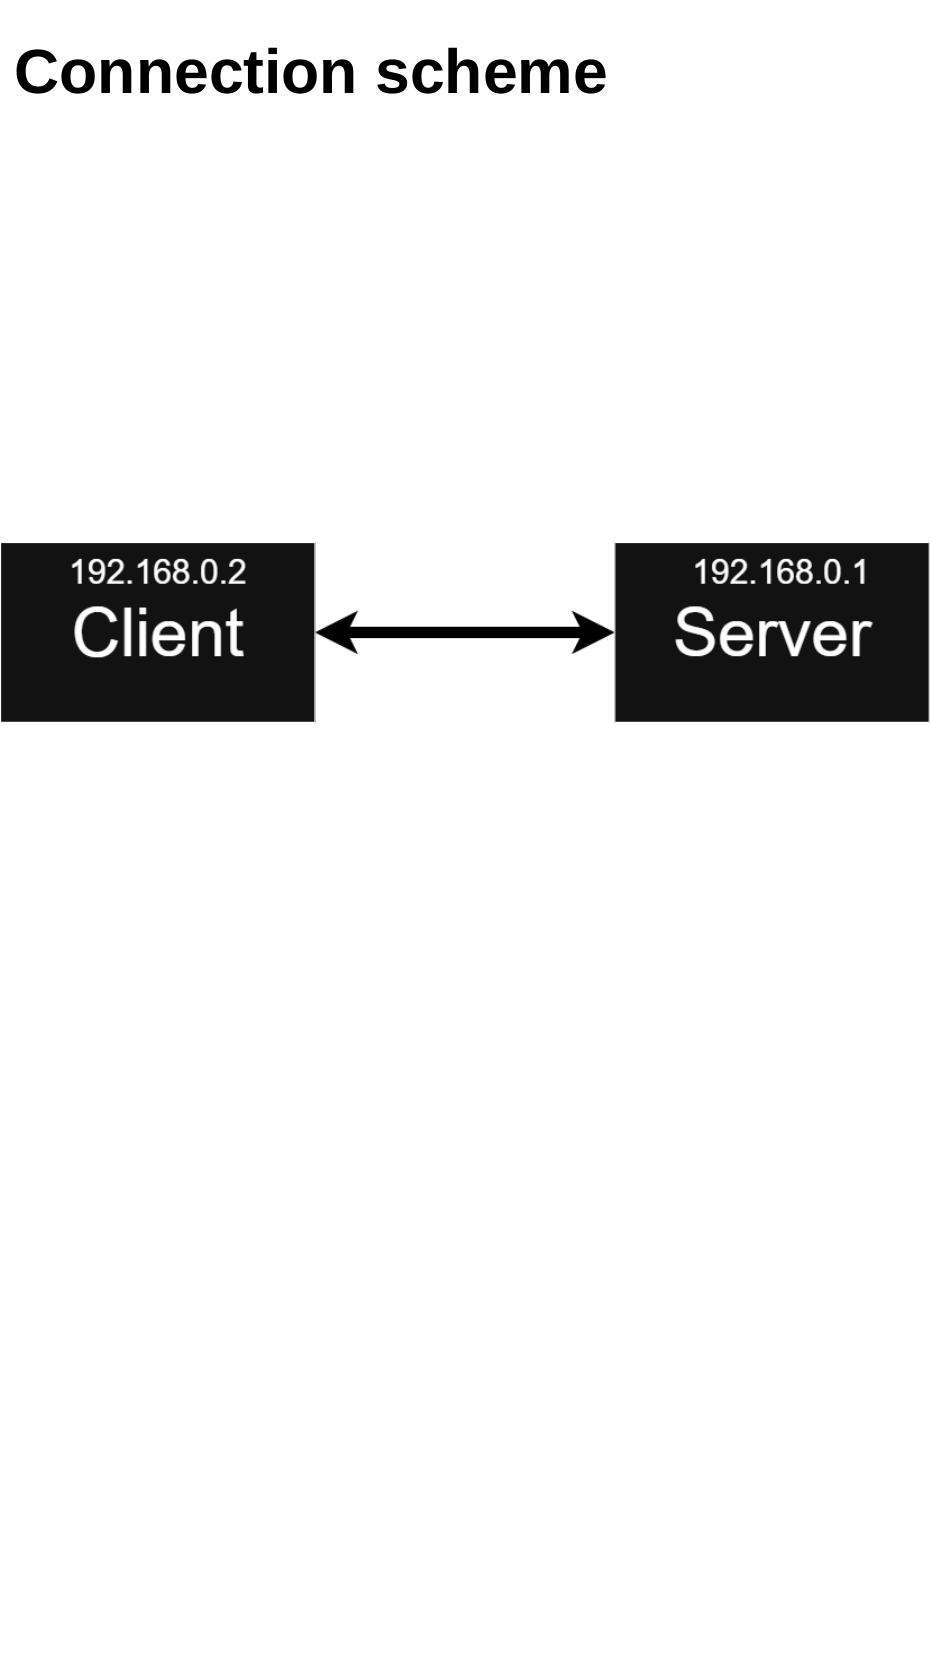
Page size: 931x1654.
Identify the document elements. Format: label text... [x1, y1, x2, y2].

picture [0, 542, 931, 723]
text_box Connection scheme [0, 29, 931, 161]
